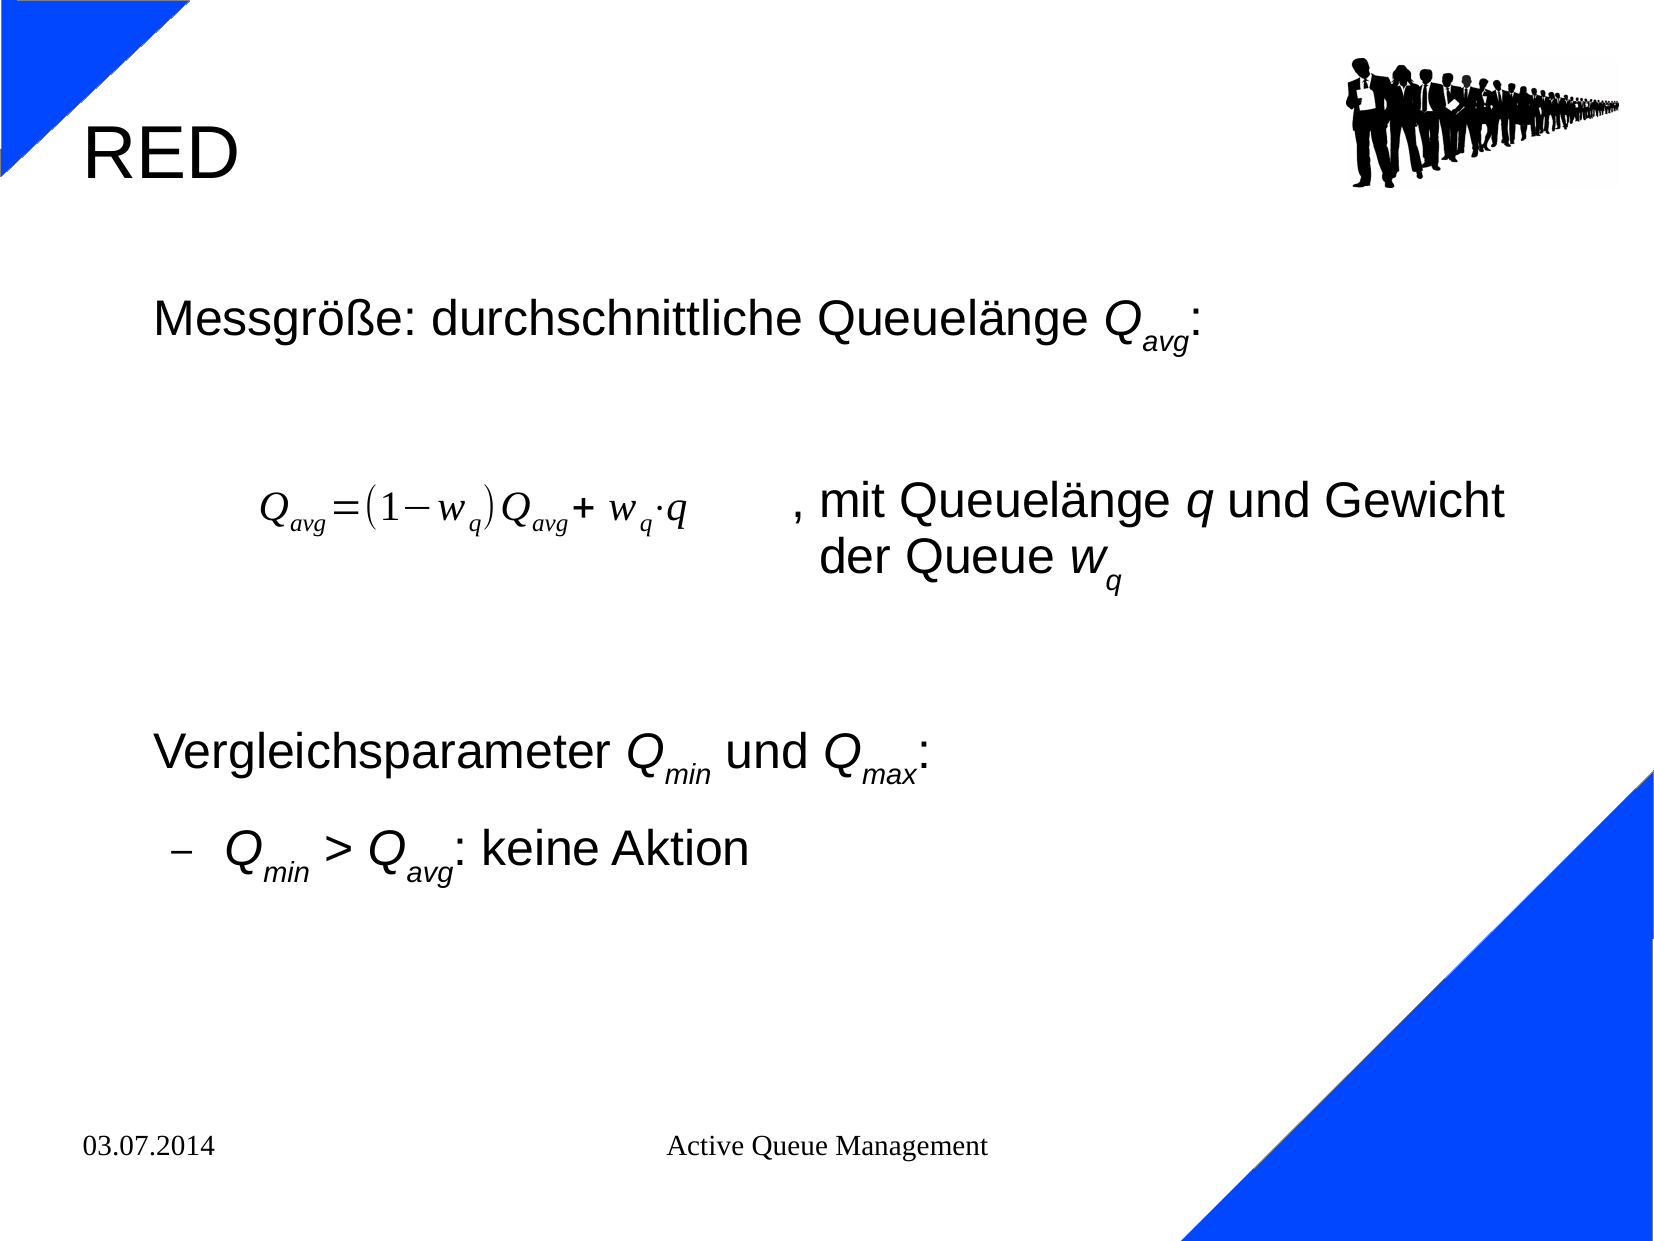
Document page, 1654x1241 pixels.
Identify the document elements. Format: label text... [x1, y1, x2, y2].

picture [1346, 58, 1619, 188]
text_box [0, 0, 190, 177]
text_box [1180, 770, 1654, 1241]
list Messgröße: durchschnittliche Queuelänge Qavg: , mit Queuelänge q und Gewicht der Queue wq Vergleichsparameter Qmin und Qmax: Qmin > Qavg: keine Aktion [82, 290, 1571, 1109]
title RED [82, 49, 1571, 257]
chart [248, 484, 699, 538]
